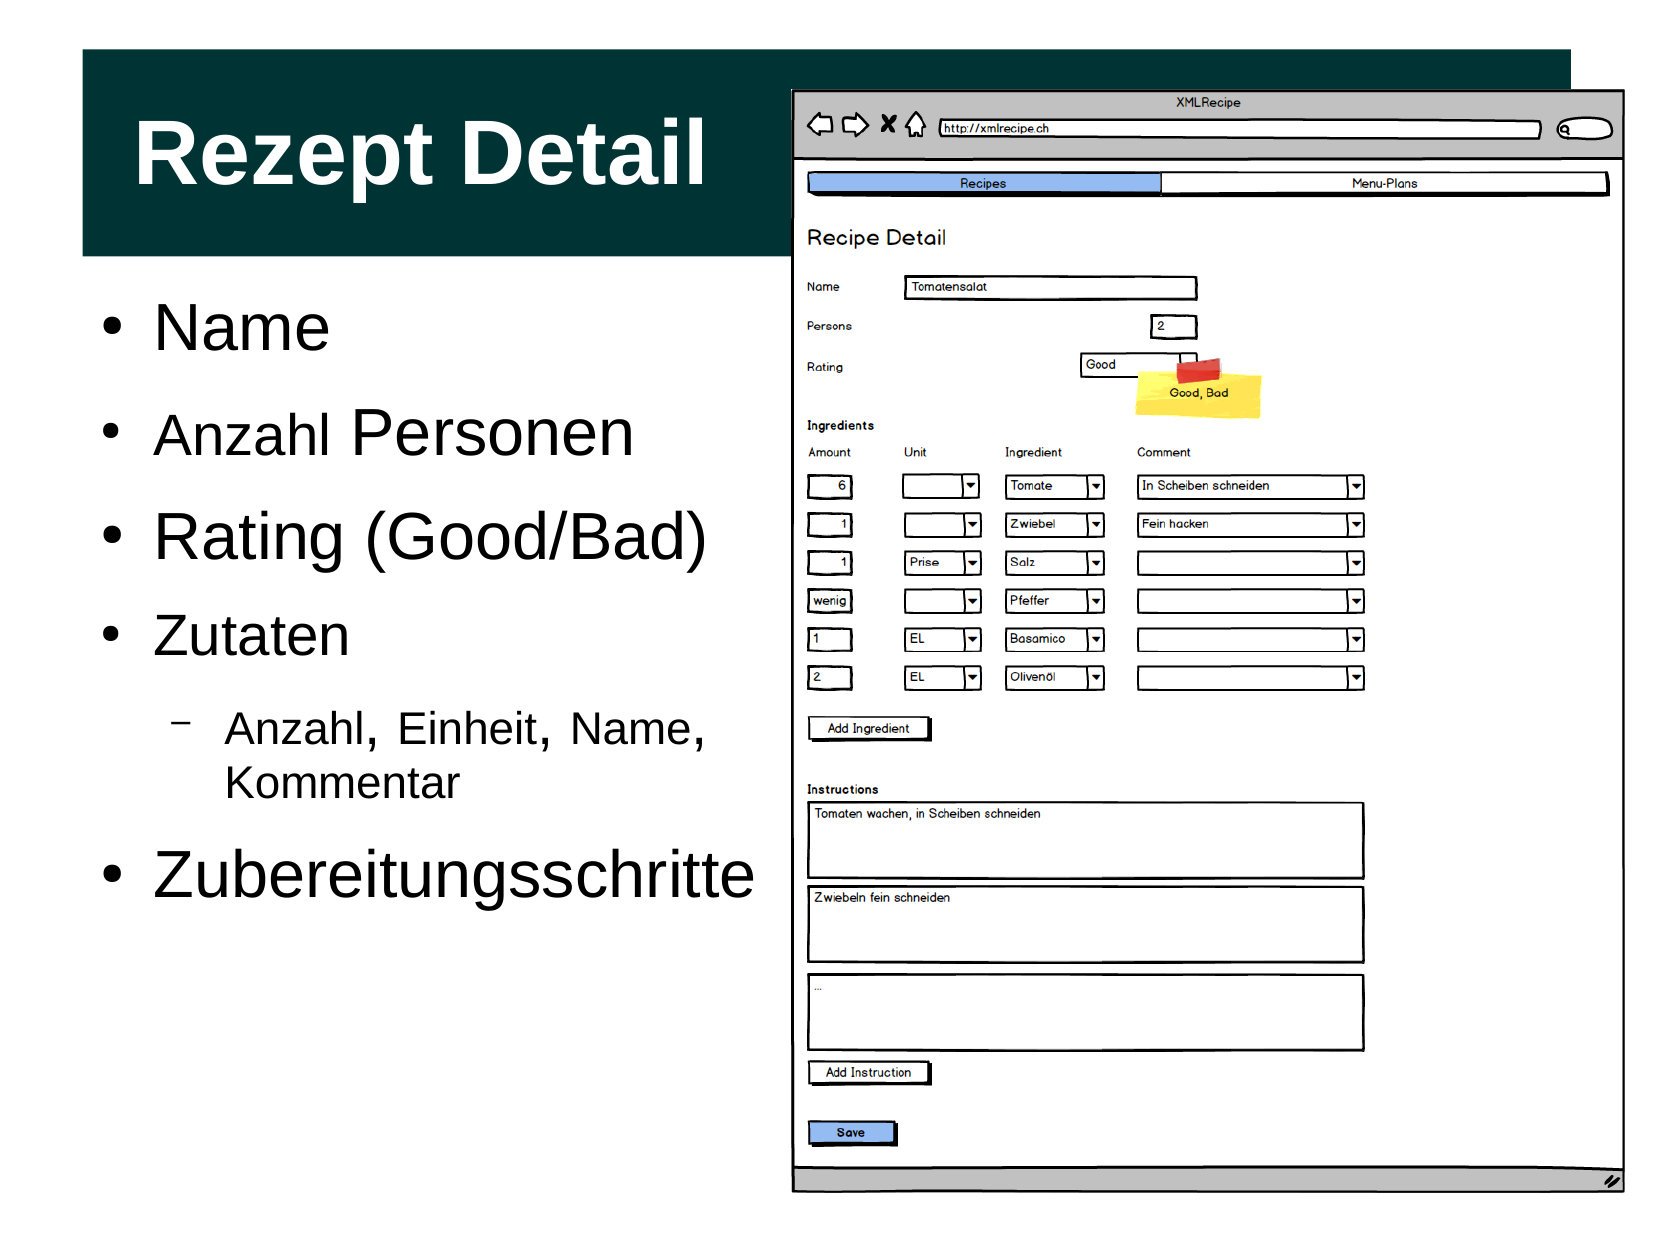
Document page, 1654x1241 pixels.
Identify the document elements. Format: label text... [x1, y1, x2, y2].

list Name Anzahl Personen Rating (Good/Bad) Zutaten Anzahl, Einheit, Name, Kommentar Zubereitungsschritte [82, 290, 791, 1010]
title Rezept Detail [82, 49, 1571, 257]
picture [791, 89, 1625, 1193]
